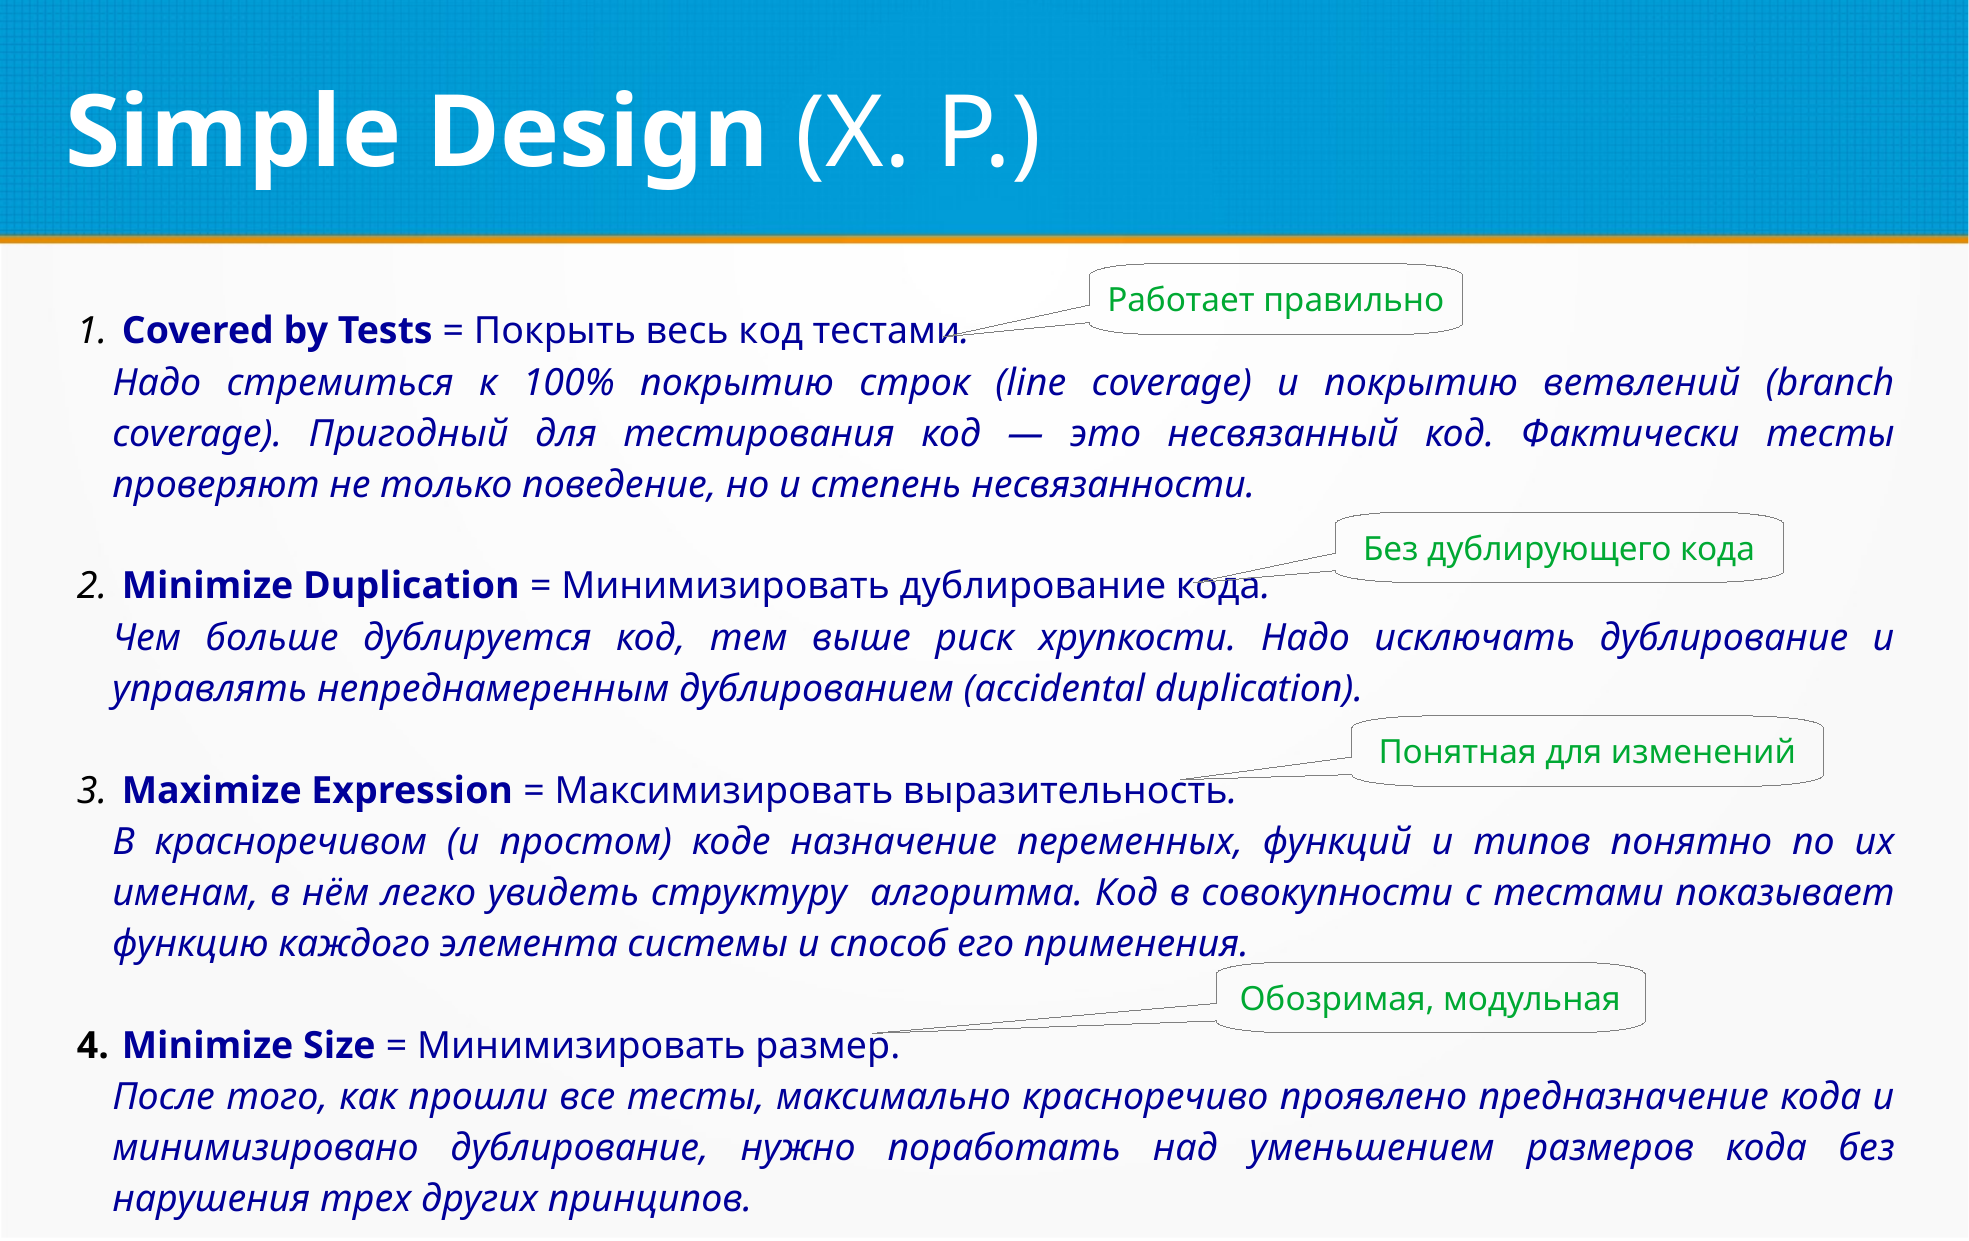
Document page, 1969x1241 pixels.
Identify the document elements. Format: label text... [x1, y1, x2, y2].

text_box Работает правильно [943, 263, 1463, 337]
text_box Без дублирующего кода [1193, 512, 1784, 583]
text_box Обозримая, модульная [872, 962, 1646, 1034]
text_box Понятная для изменений [1180, 715, 1824, 787]
text_box Simple Design (X. P.) [59, 55, 1902, 200]
picture [0, 233, 1969, 1241]
text_box Covered by Tests = Покрыть весь код тестами. Надо стремиться к 100% покрытию строк (line coverage) и покрытию ветвлений (branch coverage). Пригодный для тестирования код — это несвязанный код. Фактически тесты проверяют не только поведение, но и степень несвязанности. Minimize Duplication = Минимизировать дублирование кода. Чем больше дублируется код, тем выше риск хрупкости. Надо исключать дублирование и управлять непреднамеренным дублированием (accidental duplication). Maximize Expression = Максимизировать выразительность. В красноречивом (и простом) коде назначение переменных, функций и типов понятно по их именам, в нём легко увидеть структуру алгоритма. Код в совокупности с тестами показывает функцию каждого элемента системы и способ его применения. Minimize Size = Минимизировать размер. После того, как прошли все тесты, максимально красноречиво проявлено предназначение кода и минимизировано дублирование, нужно поработать над уменьшением размеров кода без нарушения трех других принципов. [70, 250, 1902, 1226]
